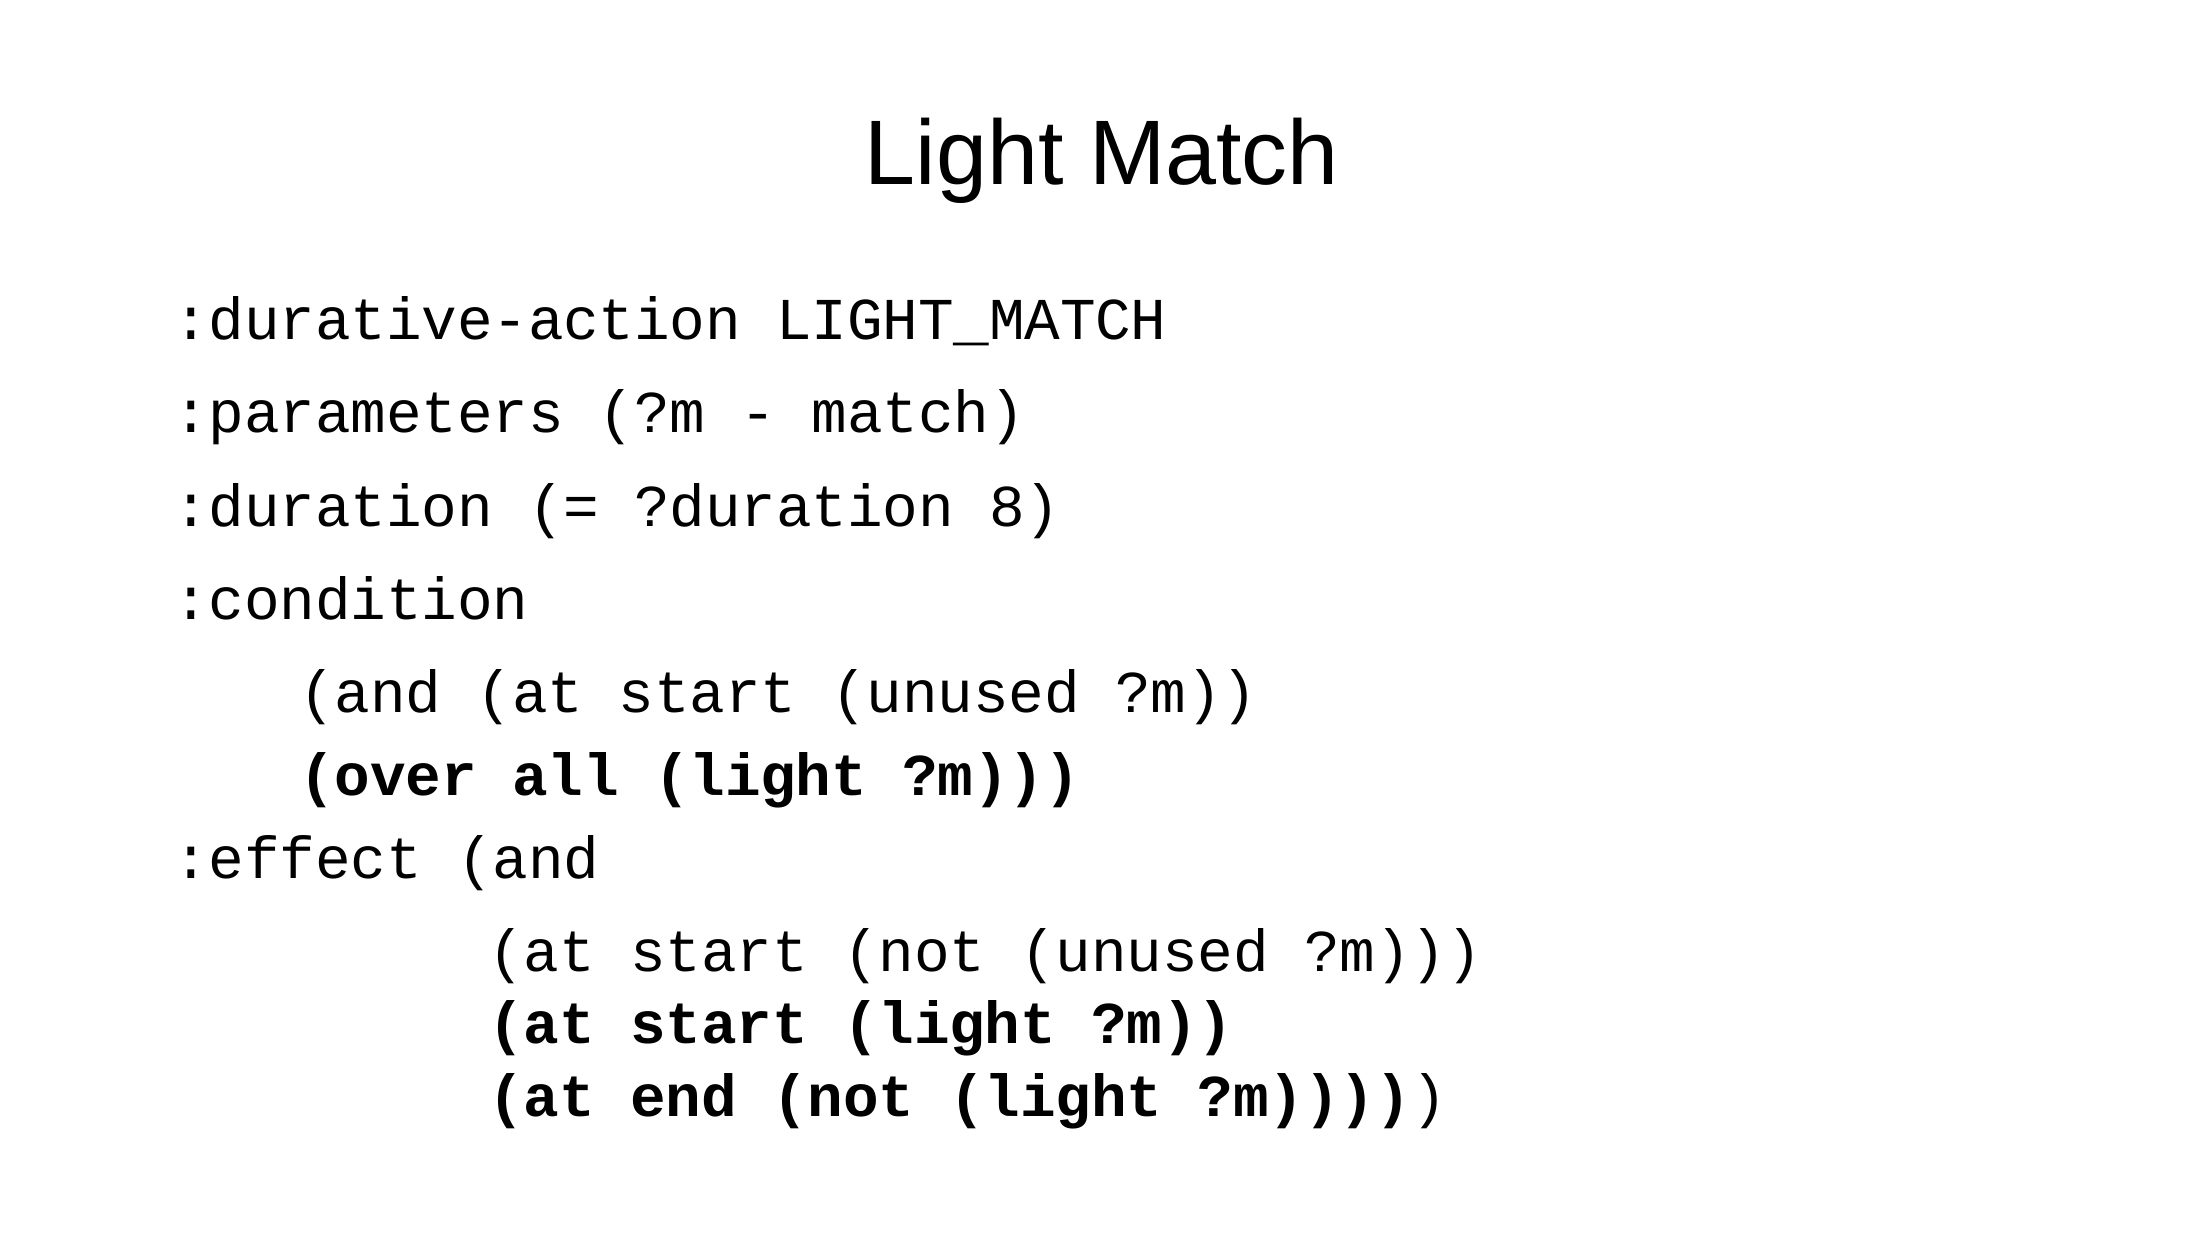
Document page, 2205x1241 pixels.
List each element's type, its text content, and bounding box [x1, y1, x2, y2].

title Light Match [110, 49, 2095, 257]
list :durative-action LIGHT_MATCH :parameters (?m - match) :duration (= ?duration 8) :condition (and (at start (unused ?m)) (over all (light ?m))) :effect (and (at start (not (unused ?m))) (at start (light ?m)) (at end (not (light ?m))))) [110, 290, 2051, 1134]
